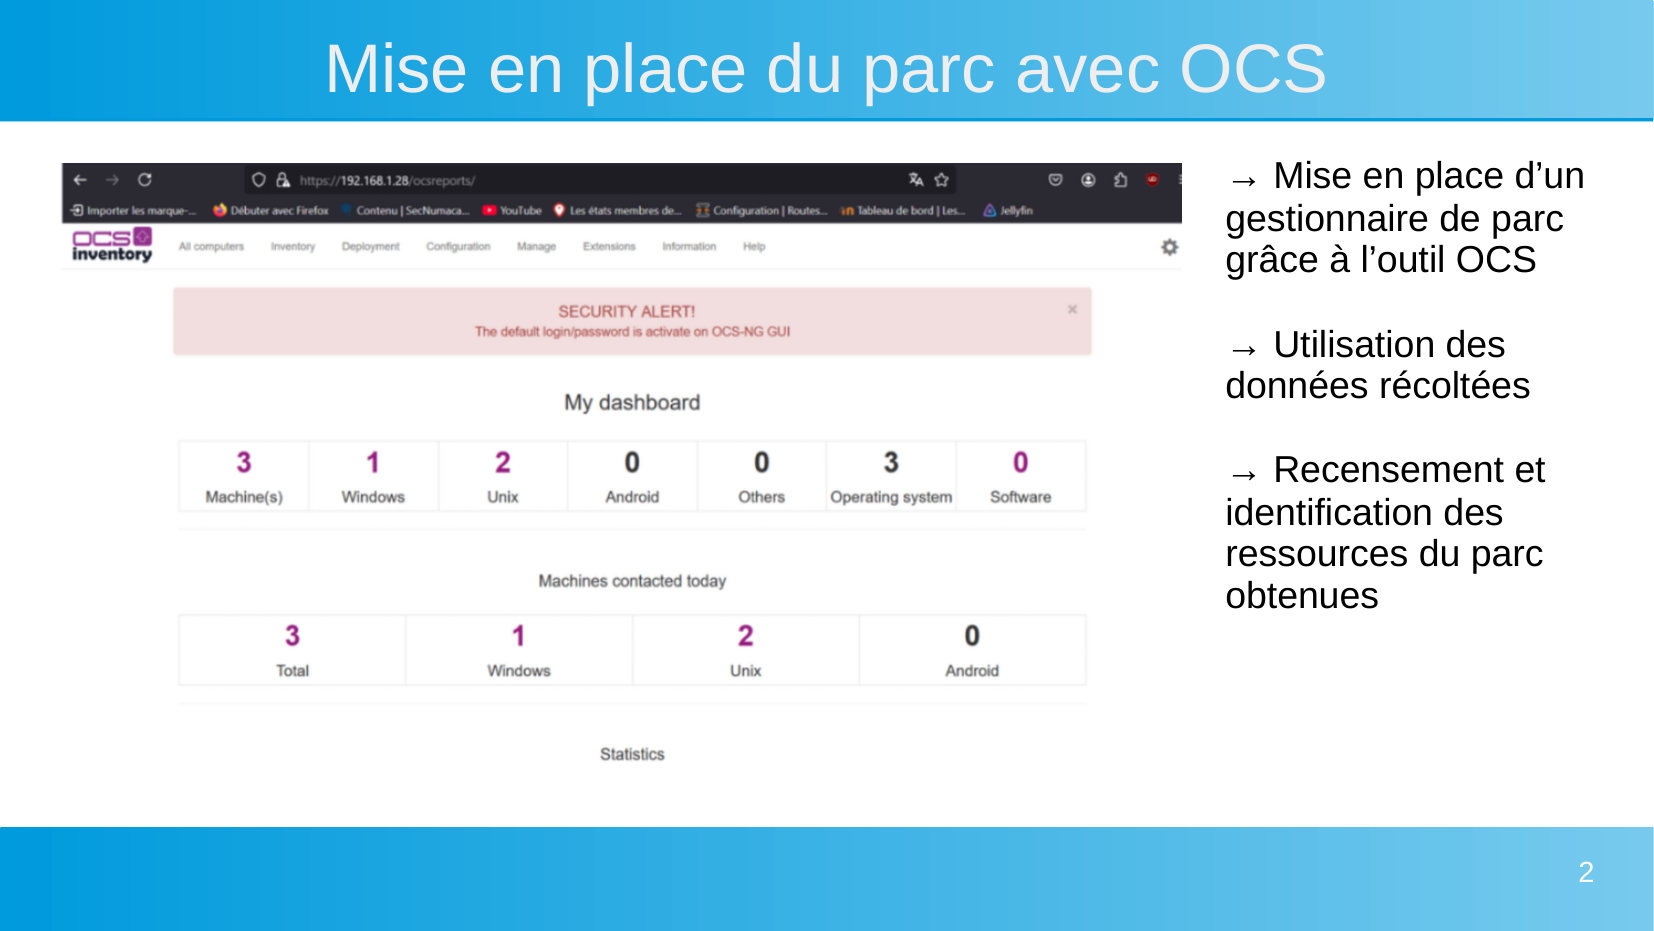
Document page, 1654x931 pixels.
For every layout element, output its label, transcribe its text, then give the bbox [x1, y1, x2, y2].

picture [57, 163, 1182, 768]
title Mise en place du parc avec OCS [59, 29, 1595, 108]
text_box → Mise en place d’un gestionnaire de parc grâce à l’outil OCS → Utilisation des données récoltées → Recensement et identification des ressources du parc obtenues [1210, 147, 1625, 798]
